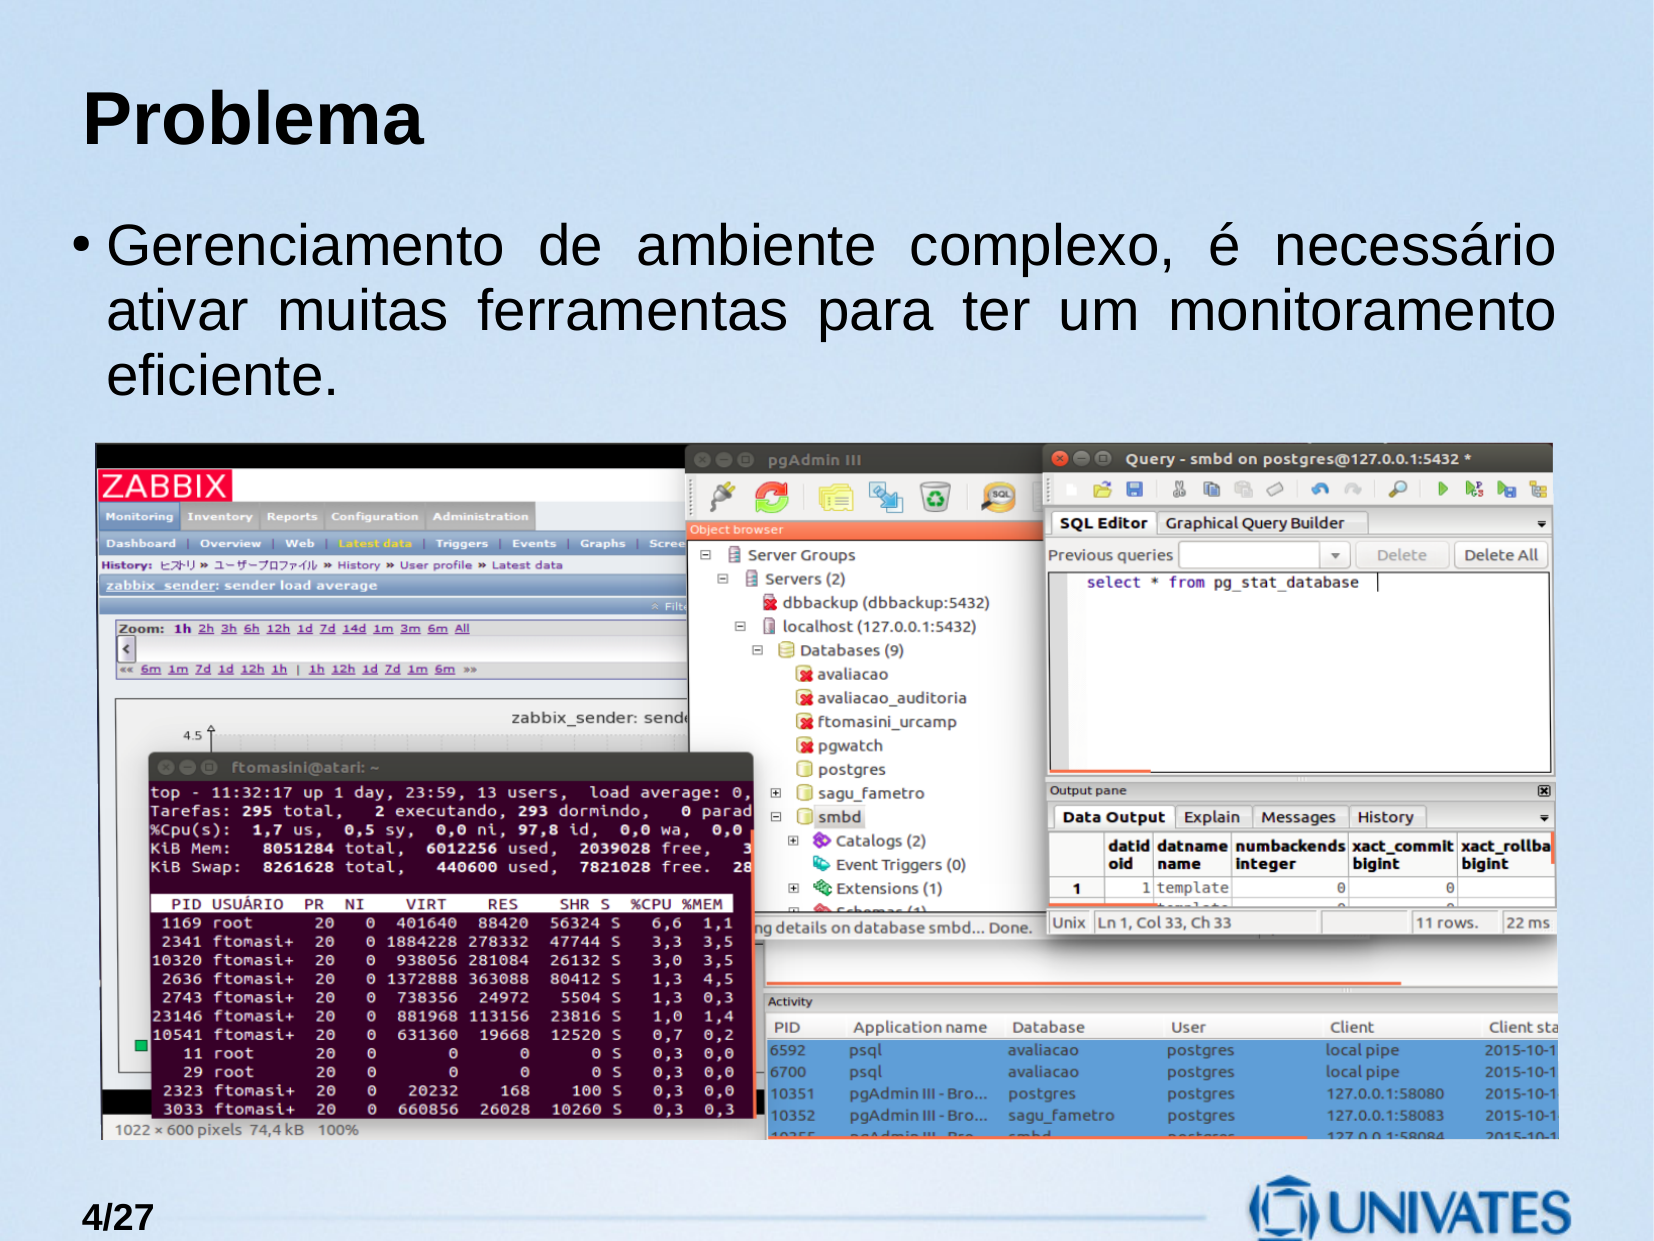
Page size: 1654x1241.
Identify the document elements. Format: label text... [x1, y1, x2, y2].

picture [94, 442, 1559, 1140]
subtitle Gerenciamento de ambiente complexo, é necessário ativar muitas ferramentas para ter um monitoramento eficiente. [70, 212, 1560, 413]
title Problema [82, 60, 1571, 184]
